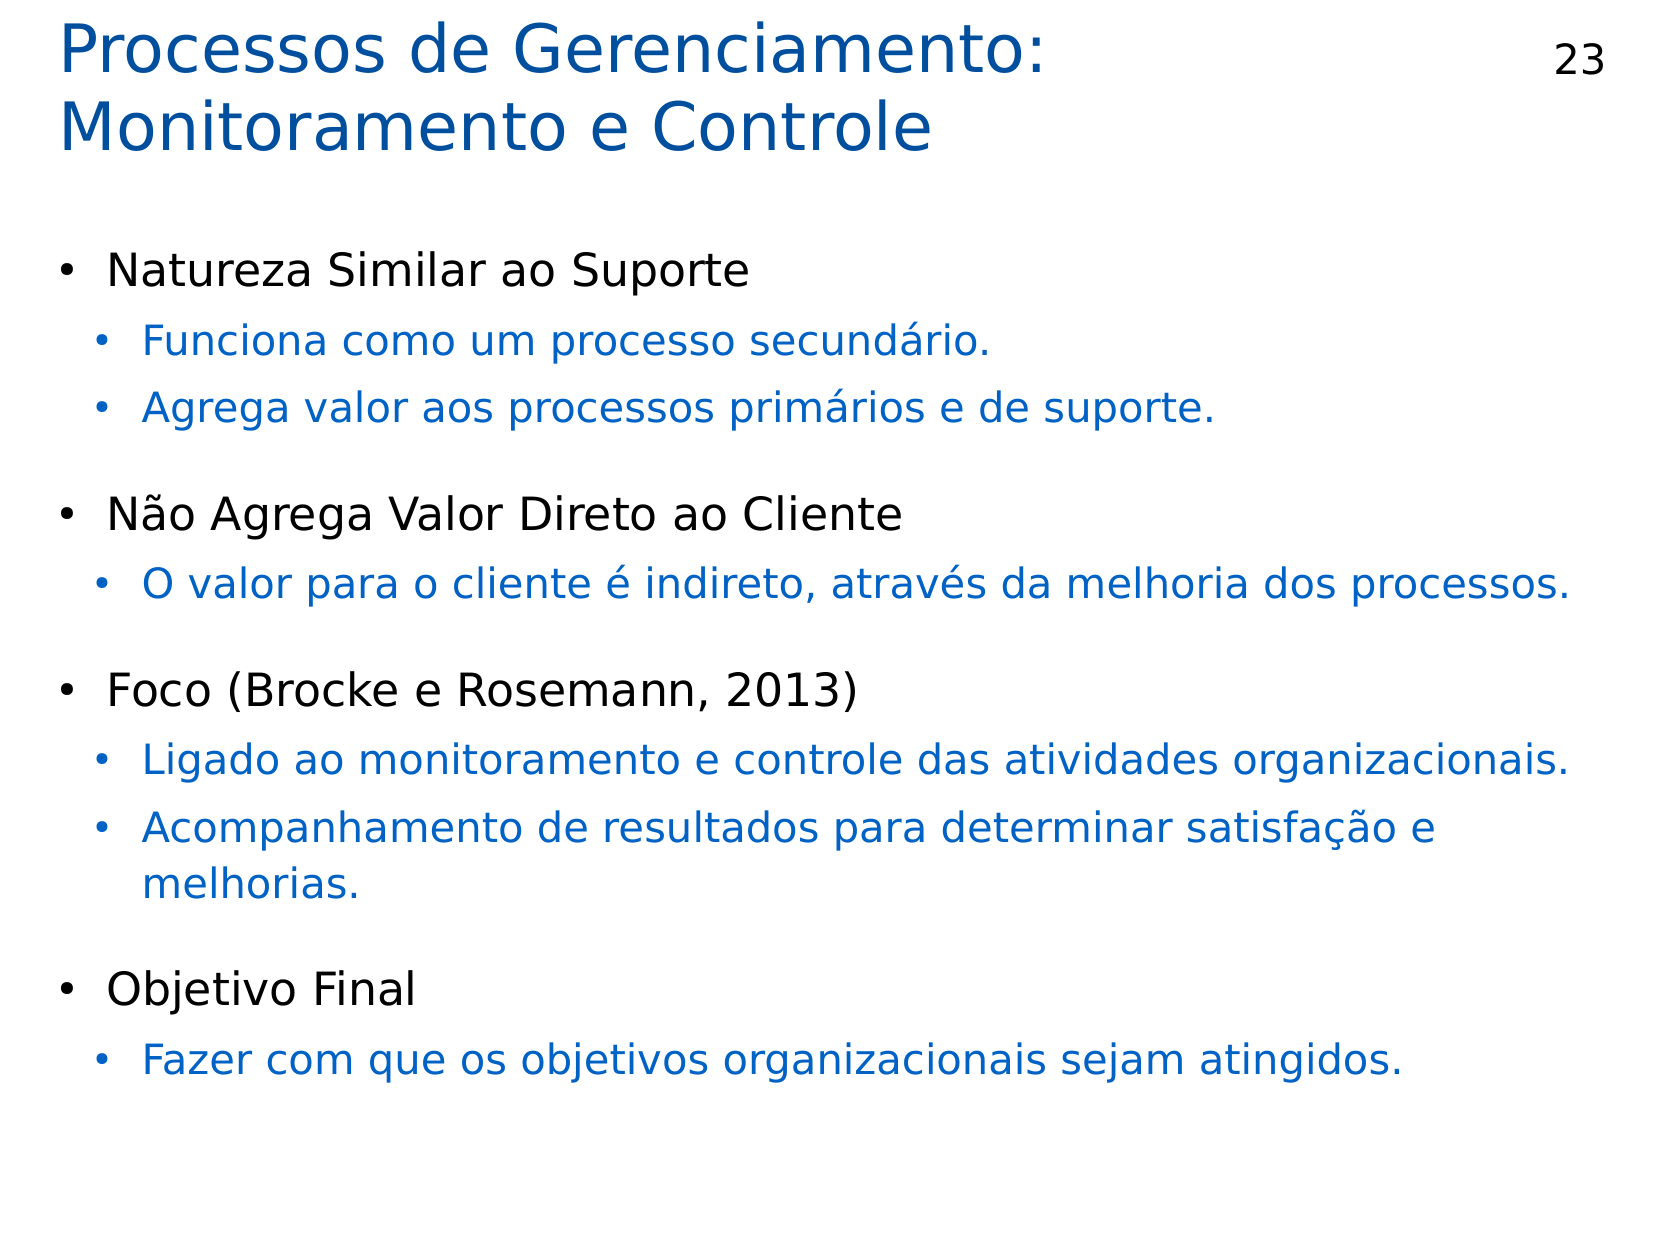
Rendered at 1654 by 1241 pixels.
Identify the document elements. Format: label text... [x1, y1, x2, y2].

list Natureza Similar ao Suporte Funciona como um processo secundário. Agrega valor aos processos primários e de suporte. Não Agrega Valor Direto ao Cliente O valor para o cliente é indireto, através da melhoria dos processos. Foco (Brocke e Rosemann, 2013) Ligado ao monitoramento e controle das atividades organizacionais. Acompanhamento de resultados para determinar satisfação e melhorias. Objetivo Final Fazer com que os objetivos organizacionais sejam atingidos. [59, 236, 1595, 1211]
title Processos de Gerenciamento: Monitoramento e Controle [59, 10, 1506, 167]
